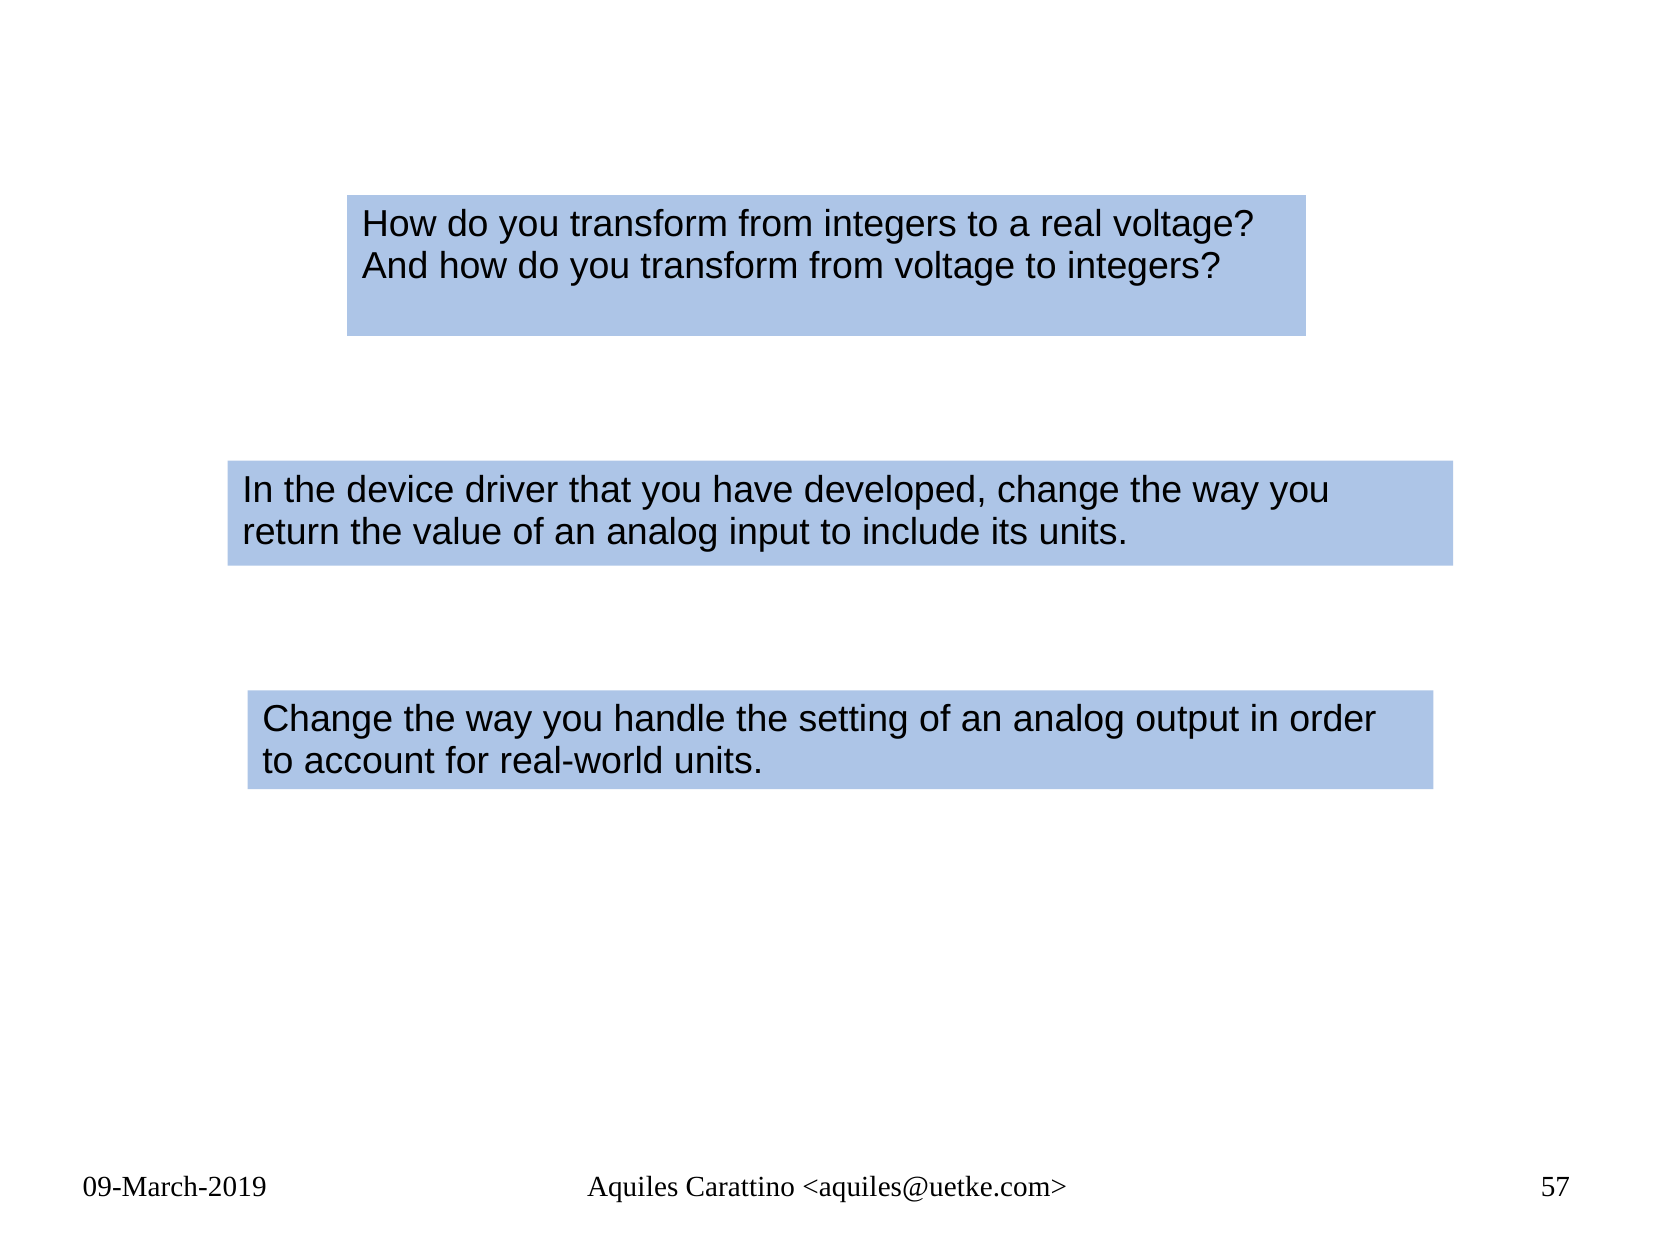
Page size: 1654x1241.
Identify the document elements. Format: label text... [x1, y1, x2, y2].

text_box In the device driver that you have developed, change the way you return the value of an analog input to include its units. [227, 460, 1454, 566]
text_box Change the way you handle the setting of an analog output in order to account for real-world units. [247, 690, 1434, 790]
text_box How do you transform from integers to a real voltage? And how do you transform from voltage to integers? [347, 195, 1306, 336]
